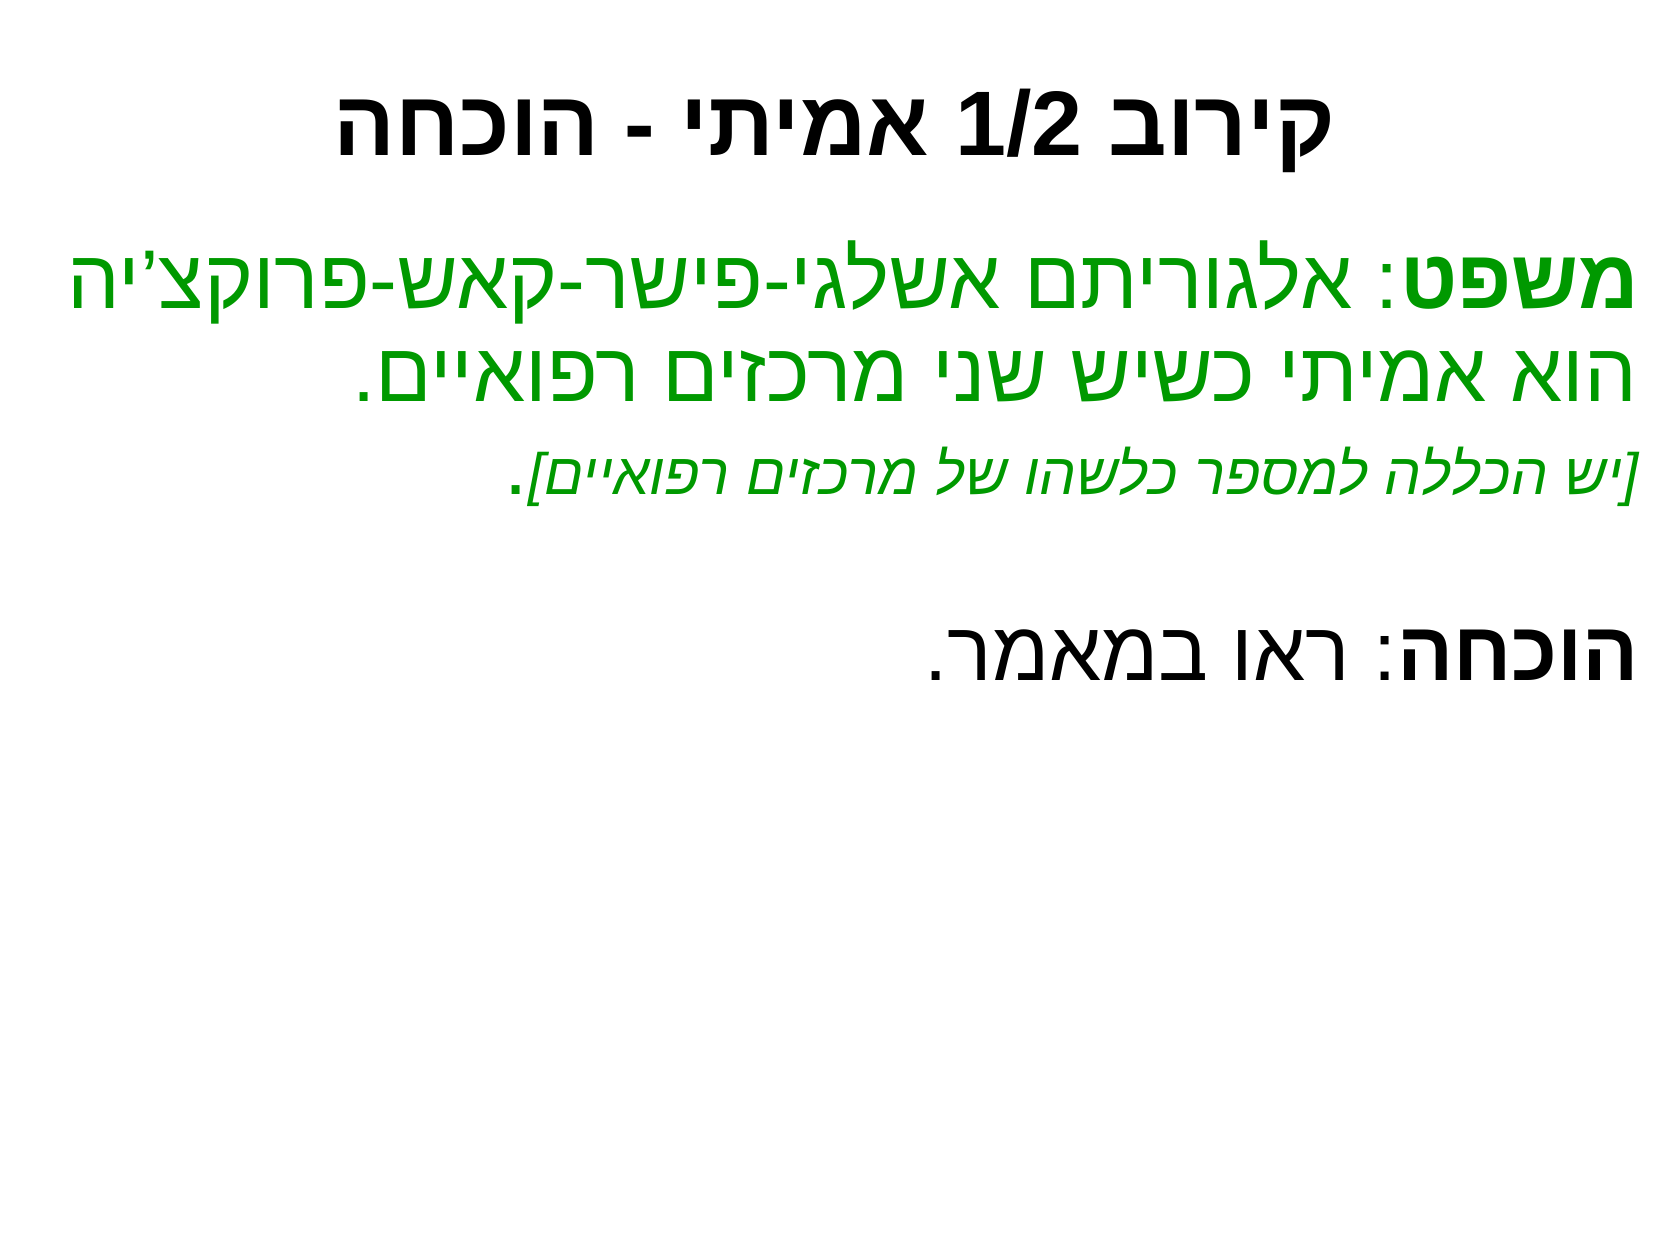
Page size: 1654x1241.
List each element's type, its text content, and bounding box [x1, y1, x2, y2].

title קירוב 1/2 אמיתי - הוכחה [15, 22, 1654, 225]
text_box משפט: אלגוריתם אשלגי-פישר-קאש-פרוקצ’יה הוא אמיתי כשיש שני מרכזים רפואיים. [יש הכללה למספר כלשהו של מרכזים רפואיים]. הוכחה: ראו במאמר. [0, 225, 1654, 1216]
